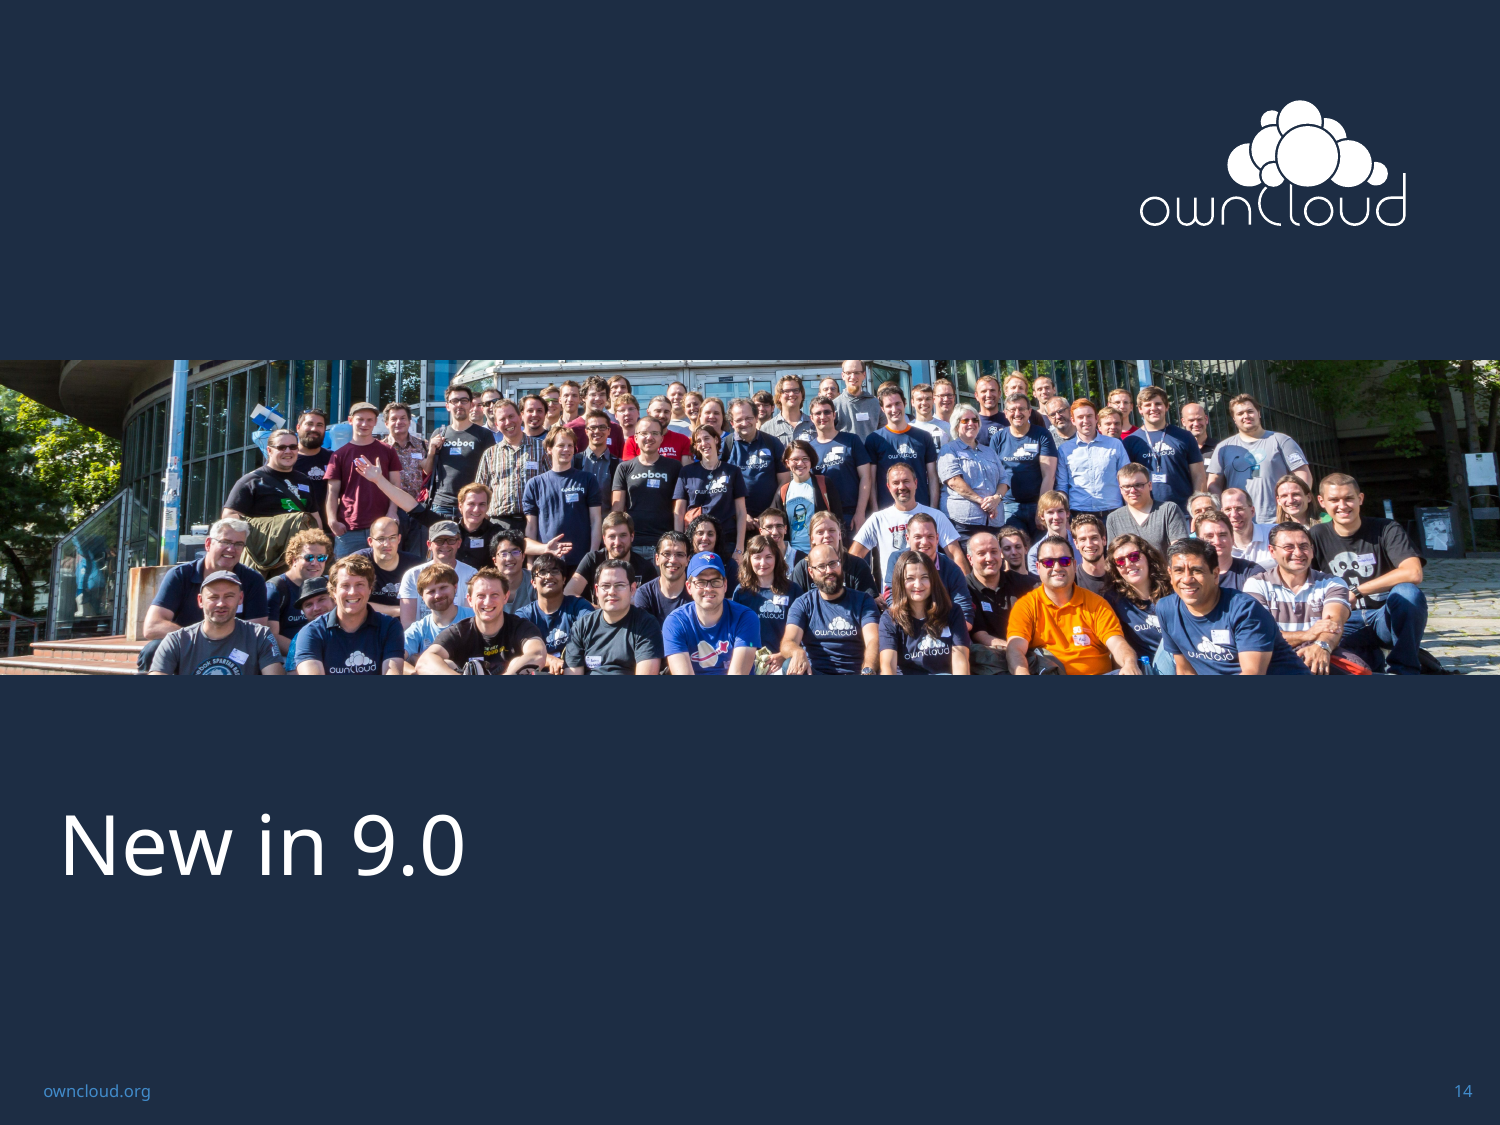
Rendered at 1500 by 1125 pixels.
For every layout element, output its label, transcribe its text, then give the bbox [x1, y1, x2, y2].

picture [0, 360, 1500, 675]
title New in 9.0 [58, 754, 1427, 942]
